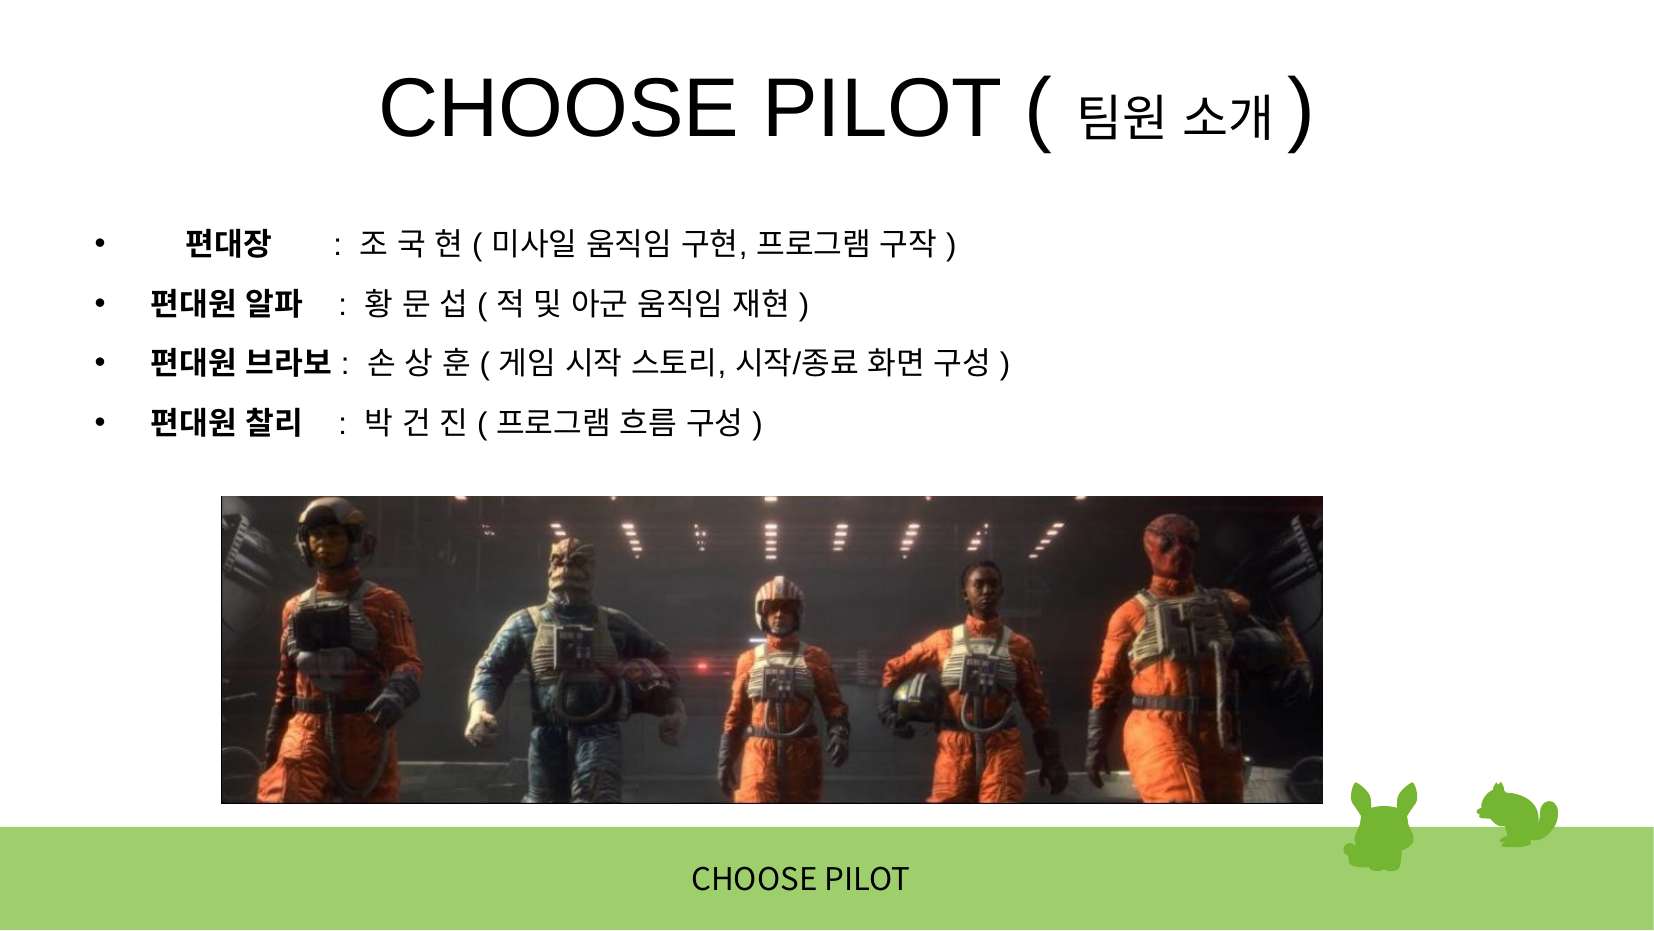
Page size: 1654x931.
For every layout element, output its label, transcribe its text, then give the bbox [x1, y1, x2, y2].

title CHOOSE PILOT ( 팀원 소개 ) [82, 53, 1560, 154]
picture [221, 496, 1323, 804]
text_box CHOOSE PILOT [538, 845, 1064, 910]
list 편대장 : 조 국 현 ( 미사일 움직임 구현, 프로그램 구작 ) 편대원 알파 : 황 문 섭 ( 적 및 아군 움직임 재현 ) 편대원 브라보 : 손 상 훈 ( 게임 시작 스토리, 시작/종료 화면 구성 ) 편대원 찰리 : 박 건 진 ( 프로그램 흐름 구성 ) [94, 224, 1571, 508]
